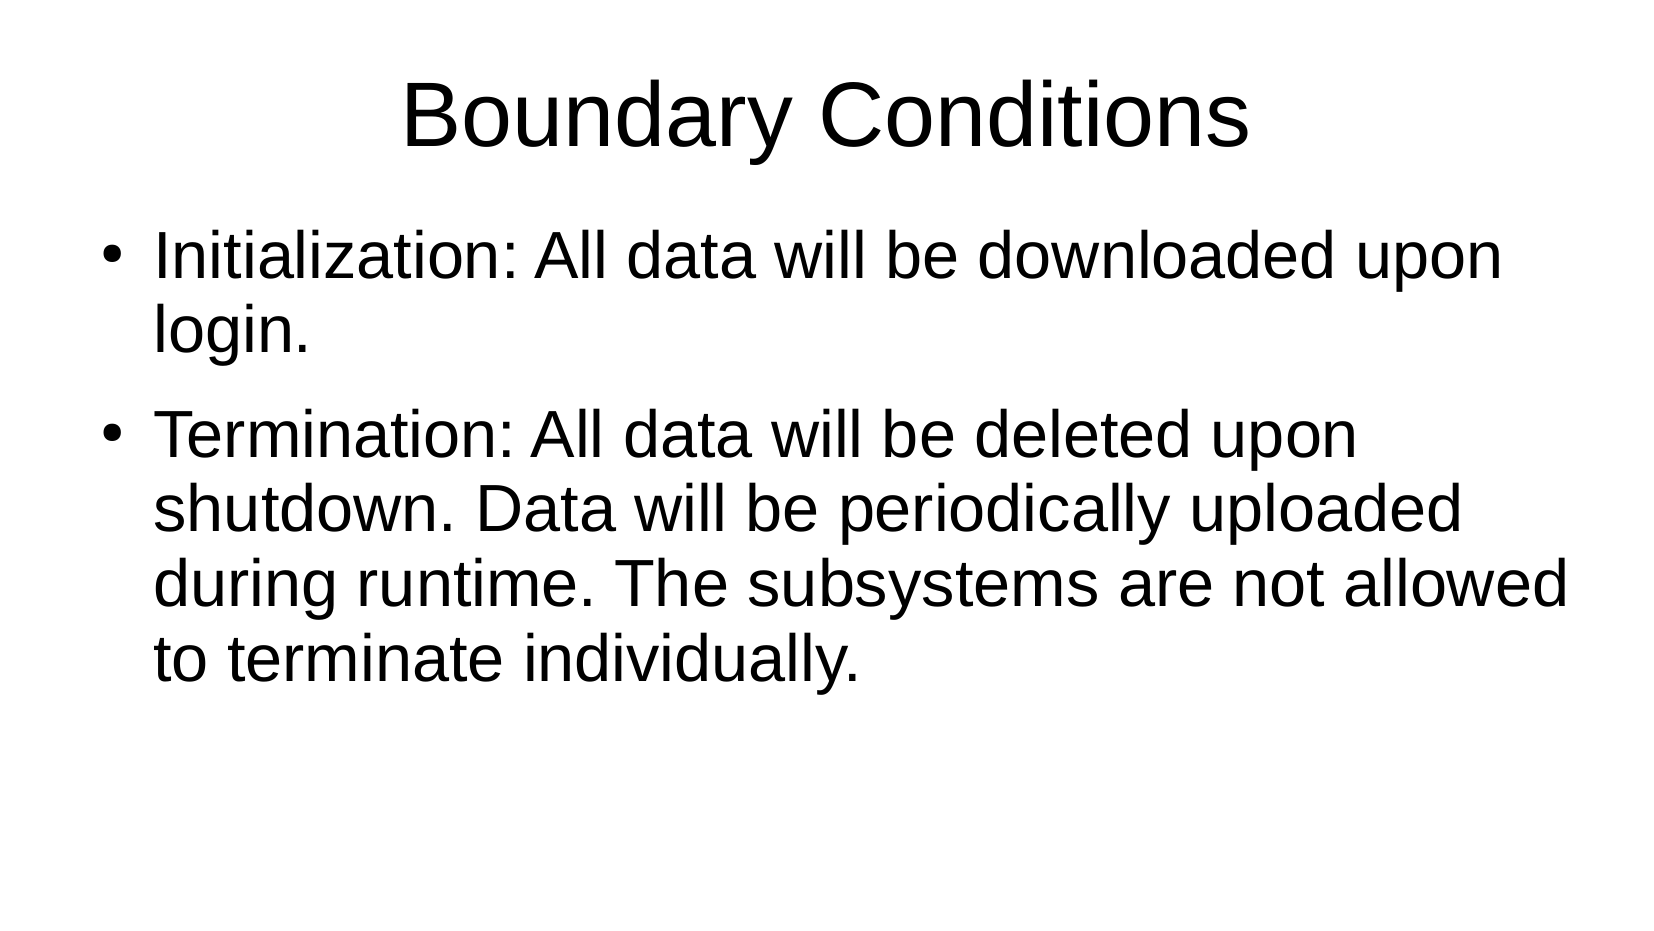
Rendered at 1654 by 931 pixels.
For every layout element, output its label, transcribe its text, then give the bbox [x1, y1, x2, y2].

title Boundary Conditions [82, 37, 1571, 193]
list Initialization: All data will be downloaded upon login. Termination: All data will be deleted upon shutdown. Data will be periodically uploaded during runtime. The subsystems are not allowed to terminate individually. [82, 217, 1571, 758]
